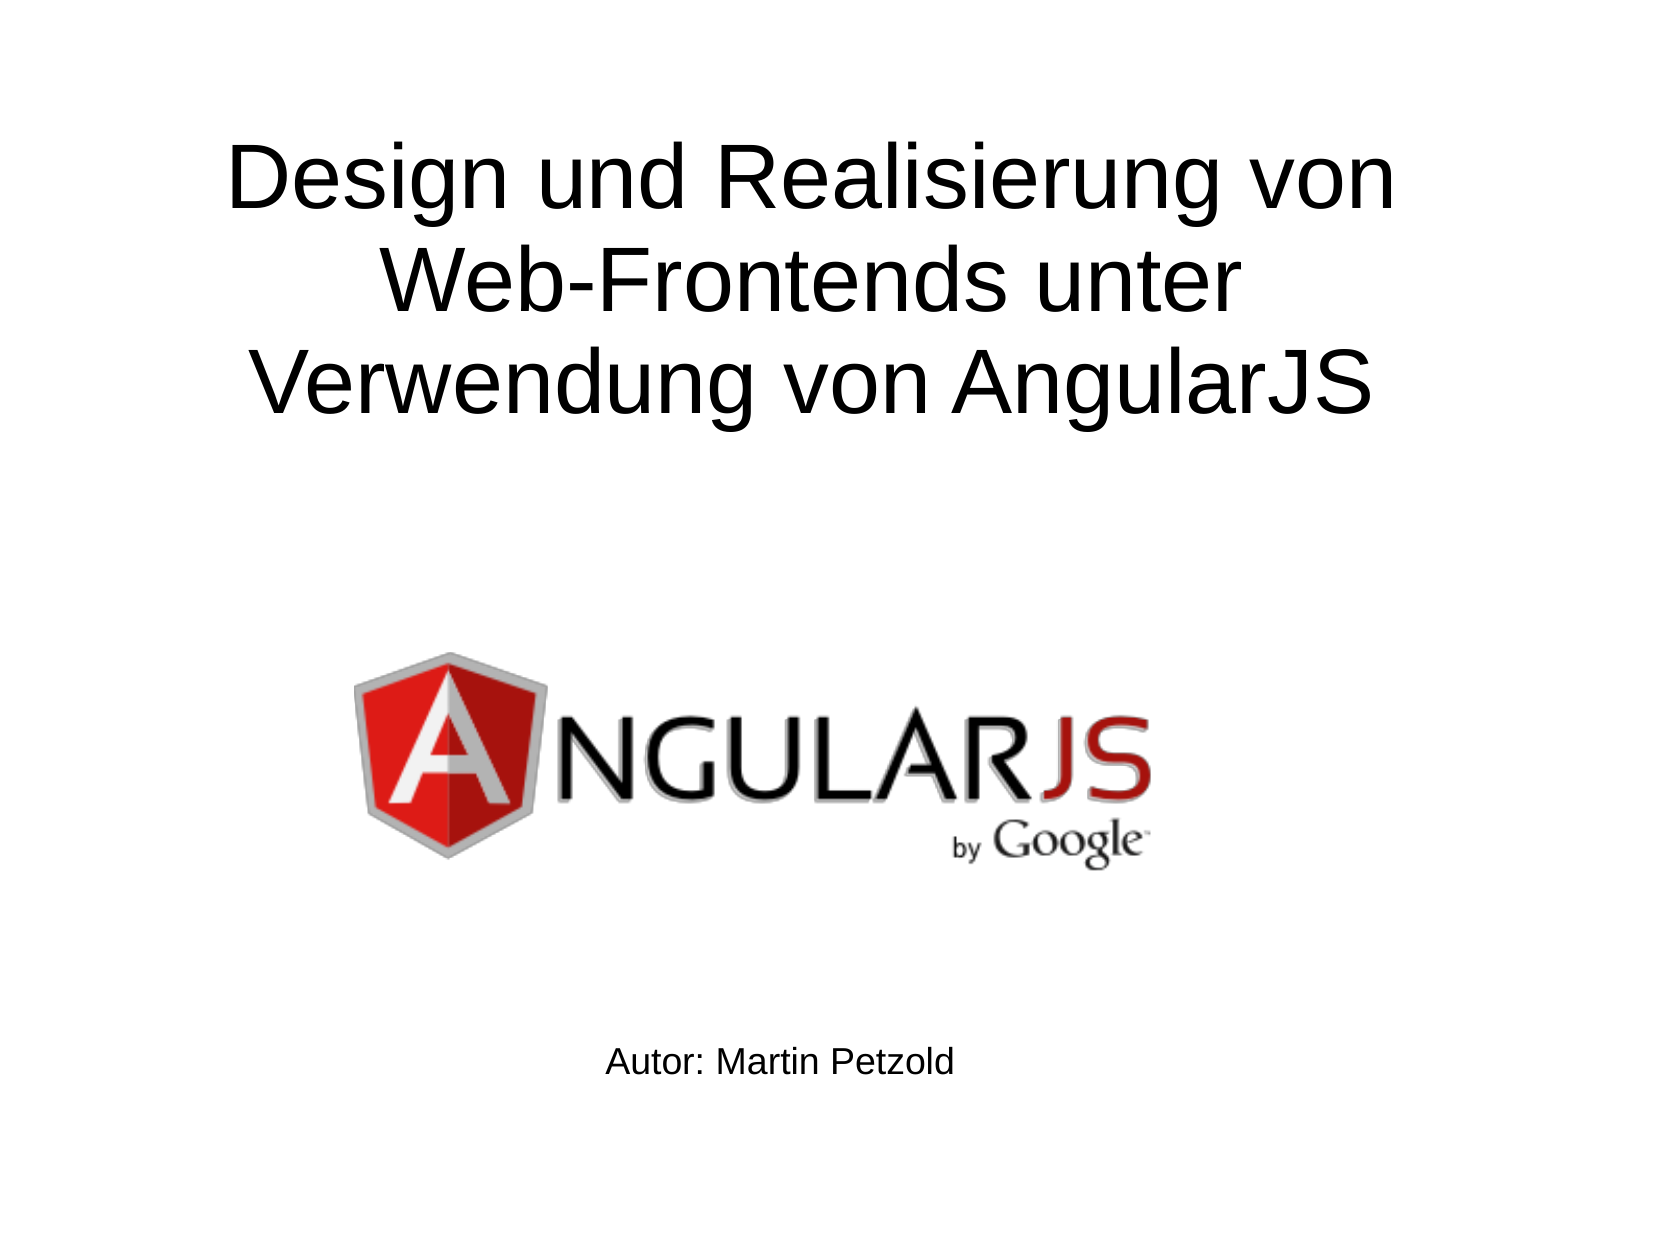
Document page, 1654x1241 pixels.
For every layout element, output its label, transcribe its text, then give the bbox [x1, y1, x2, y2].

picture [354, 557, 1153, 975]
text_box Autor: Martin Petzold [590, 1033, 975, 1091]
text_box Design und Realisierung von Web-Frontends unter Verwendung von AngularJS [147, 118, 1477, 441]
